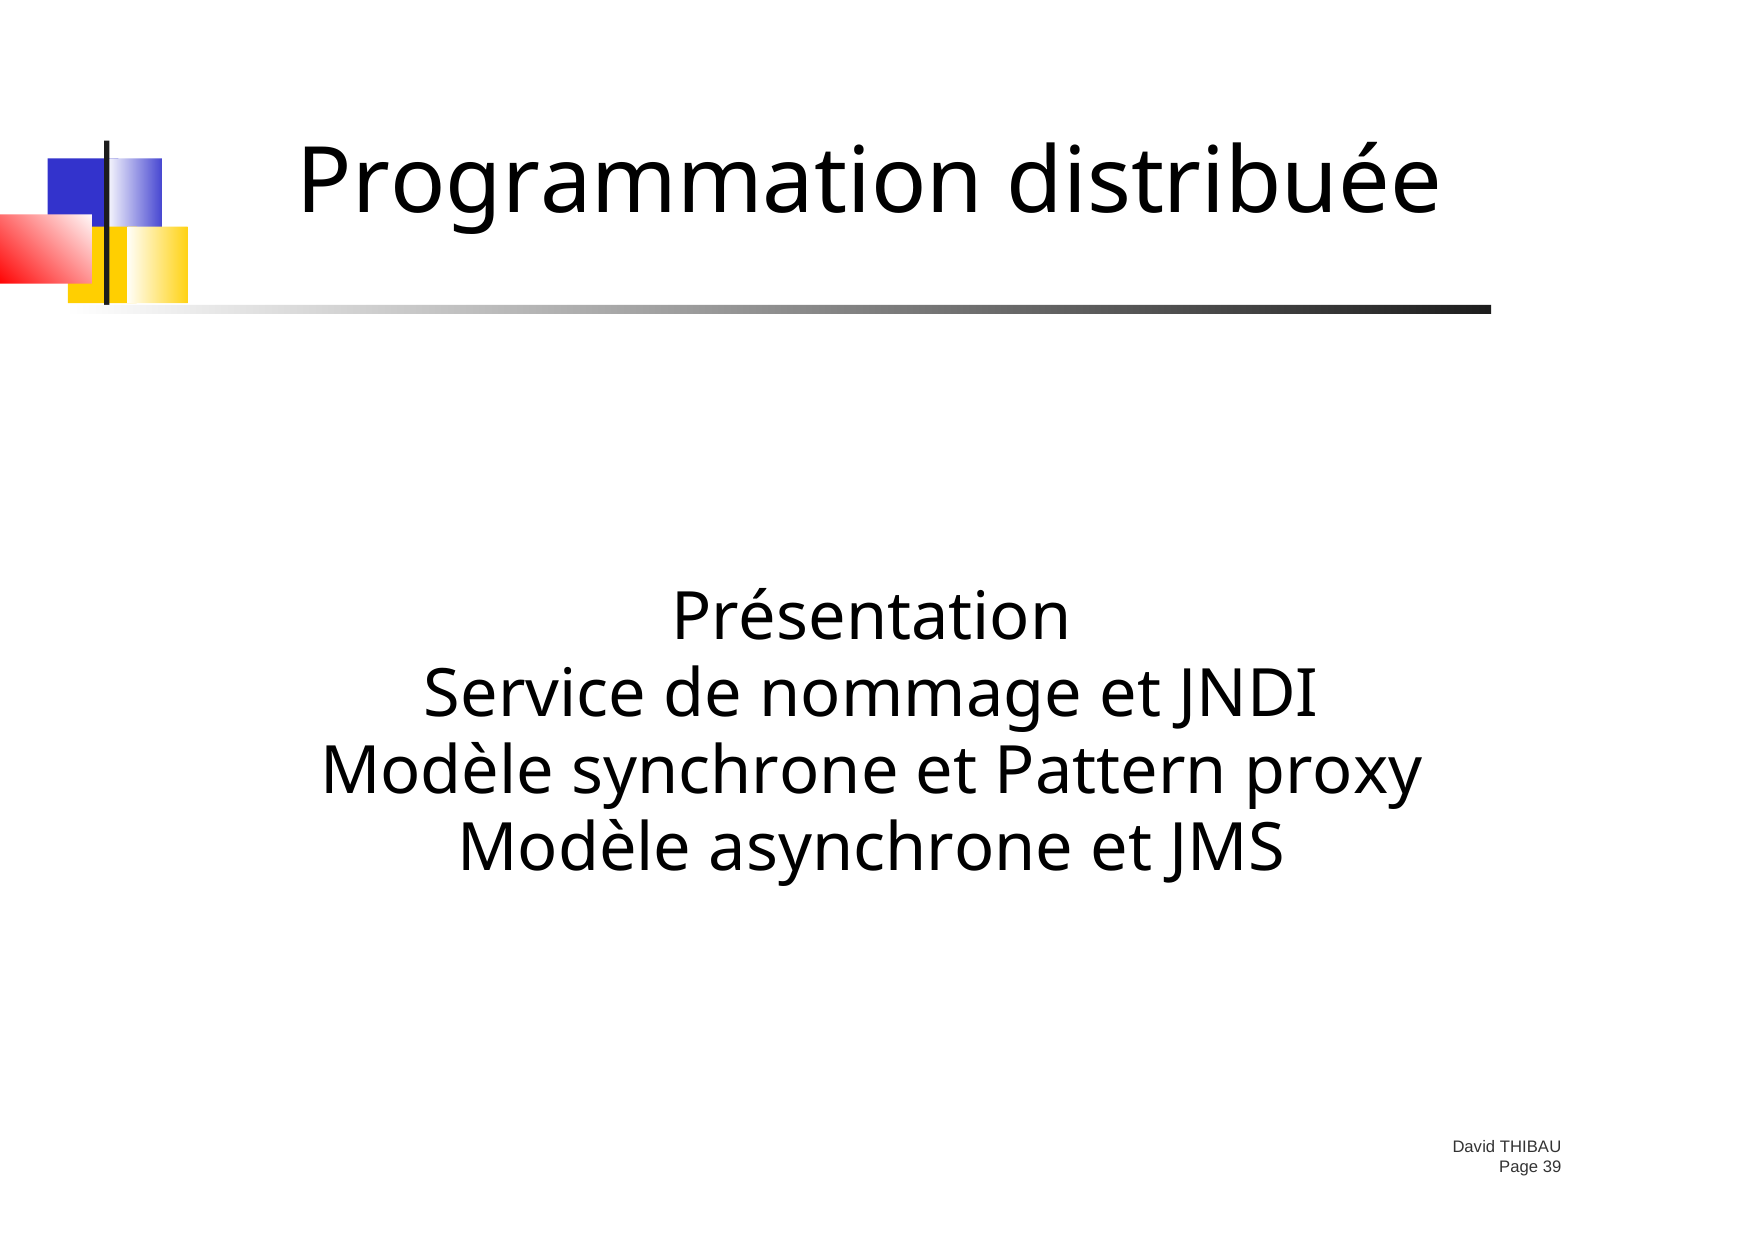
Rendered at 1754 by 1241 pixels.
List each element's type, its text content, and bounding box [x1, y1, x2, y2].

title Programmation distribuée [179, 74, 1561, 286]
subtitle Présentation Service de nommage et JNDI Modèle synchrone et Pattern proxy Modèle asynchrone et JMS [179, 578, 1561, 1091]
